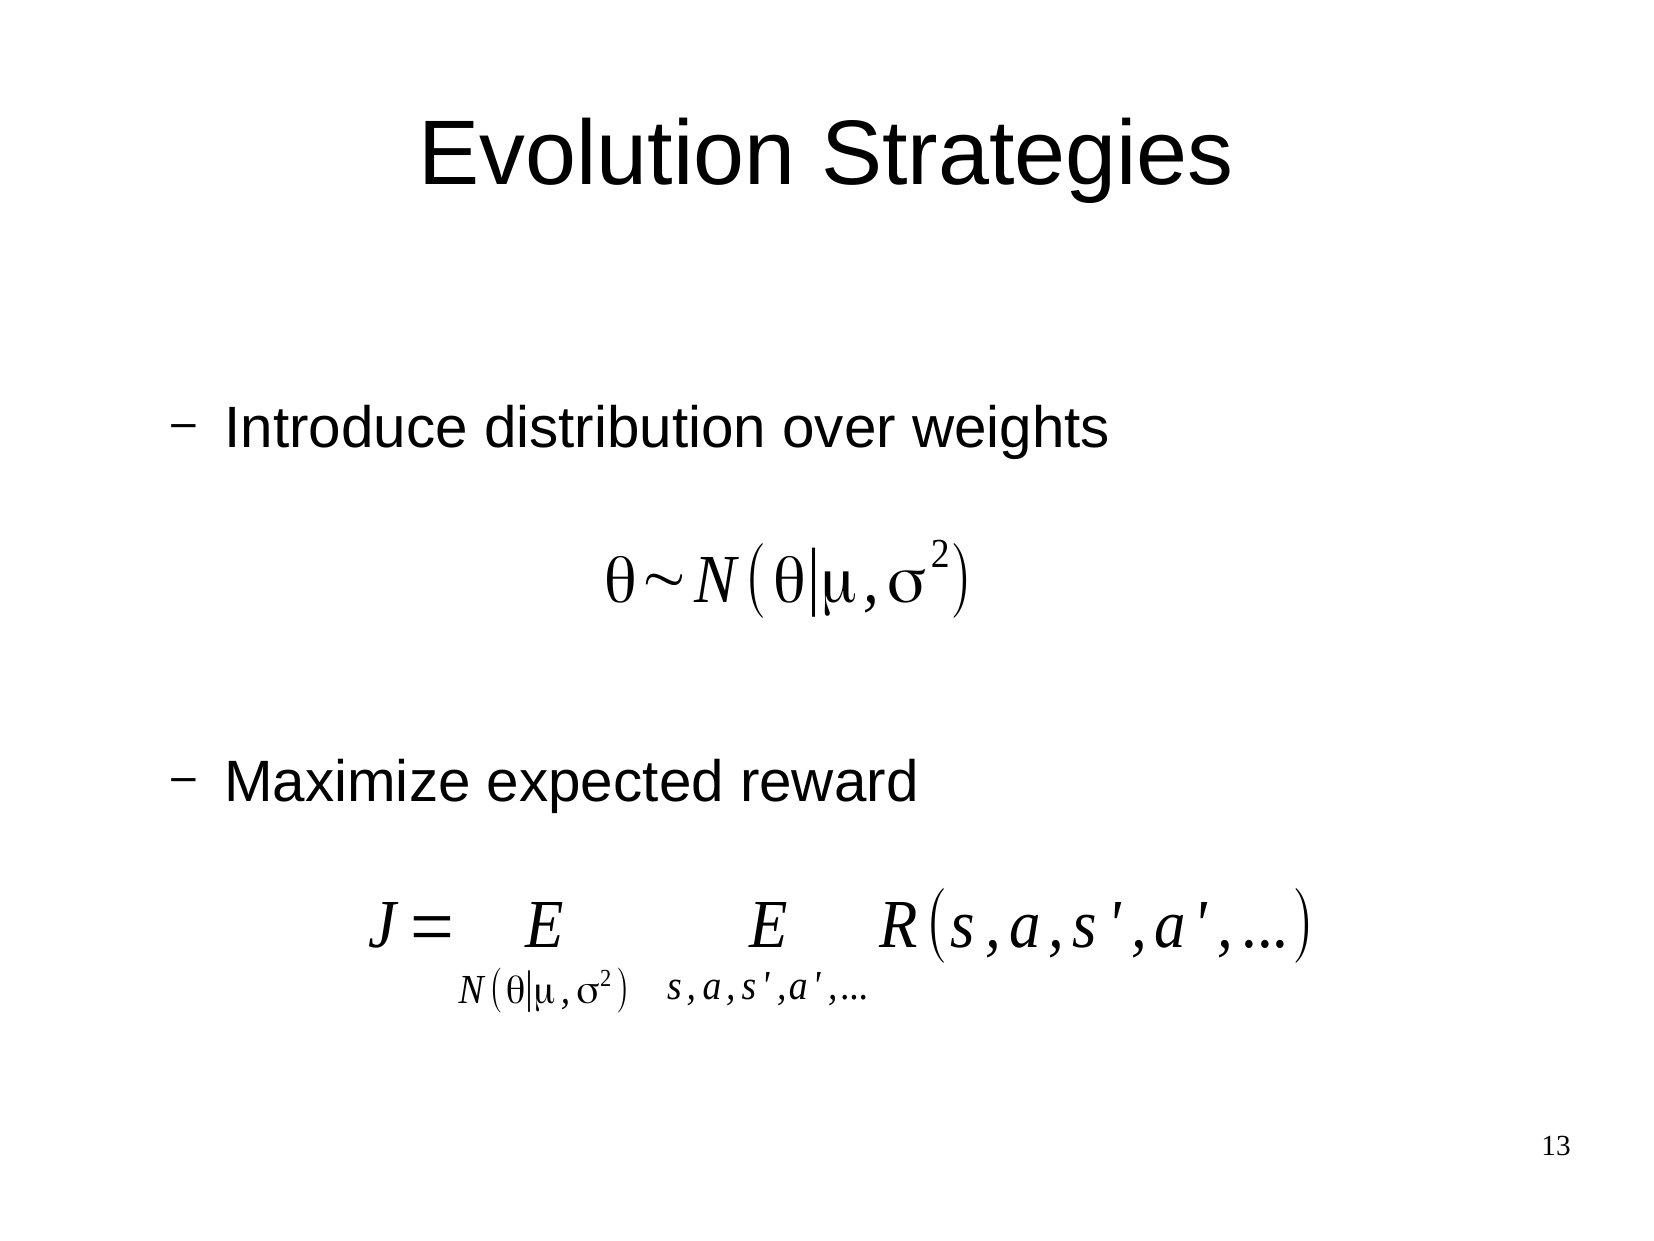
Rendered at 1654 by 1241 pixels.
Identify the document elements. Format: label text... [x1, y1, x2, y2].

chart [588, 528, 989, 621]
chart [352, 883, 1327, 1017]
title Evolution Strategies [82, 49, 1571, 257]
list Introduce distribution over weights Maximize expected reward [82, 290, 1571, 1241]
